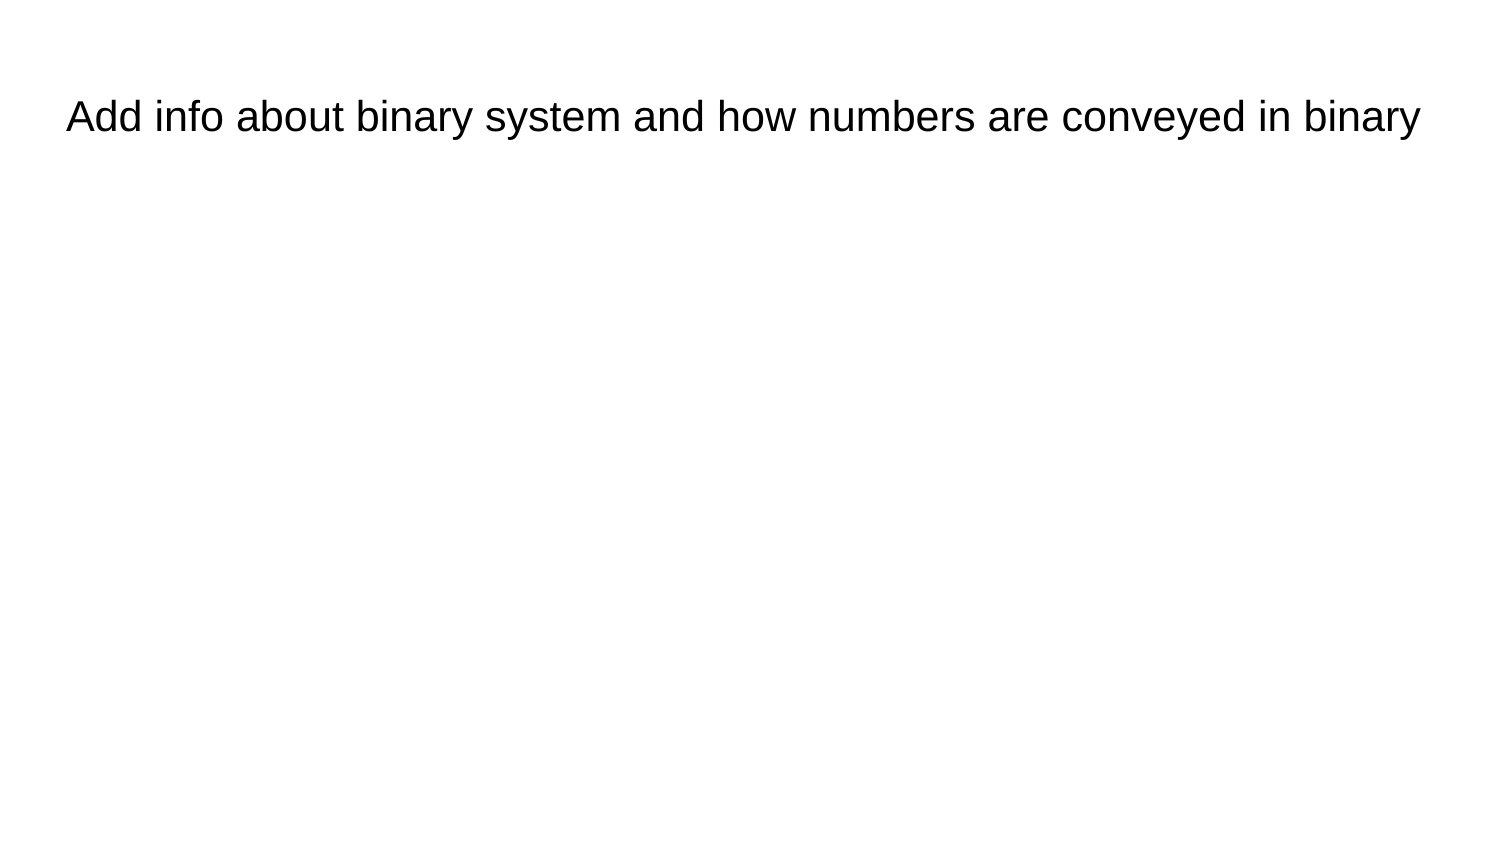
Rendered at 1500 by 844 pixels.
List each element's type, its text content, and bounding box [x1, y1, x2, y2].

title Add info about binary system and how numbers are conveyed in binary [51, 72, 1449, 167]
